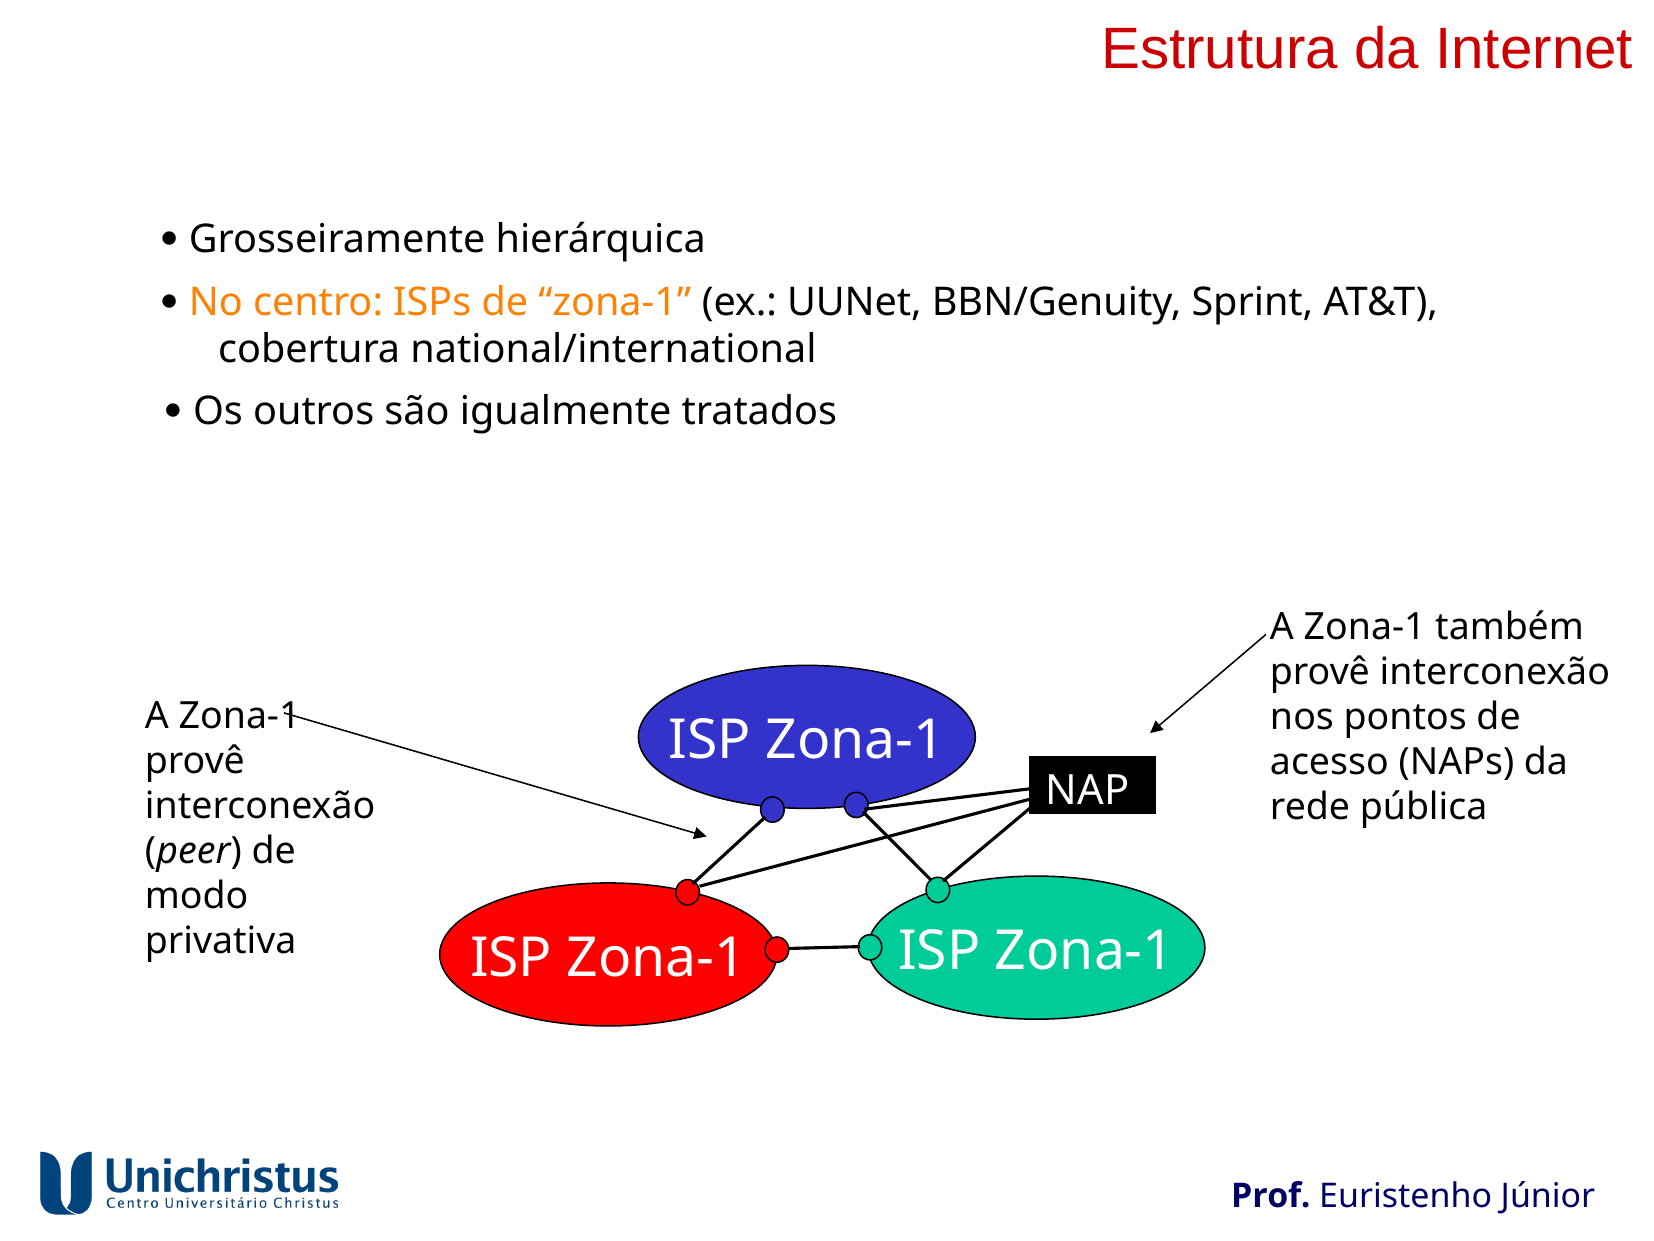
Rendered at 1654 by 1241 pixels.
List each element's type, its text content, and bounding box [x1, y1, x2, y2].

text_box A Zona-1 também provê interconexão nos pontos de acesso (NAPs) da rede pública [1255, 594, 1653, 835]
text_box [1145, 756, 1156, 813]
text_box Prof. Euristenho Júnior [1216, 1163, 1654, 1224]
text_box ISP Zona-1 [439, 882, 776, 1026]
text_box [765, 936, 789, 963]
picture [35, 1148, 343, 1217]
text_box Estrutura da Internet: rede de redes [127, 41, 1654, 152]
text_box ISP Zona-1 [870, 876, 1205, 1020]
text_box Estrutura da Internet [1086, 8, 1654, 95]
list  Grosseiramente hierárquica  No centro: ISPs de “zona-1” (ex.: UUNet, BBN/Genuity, Sprint, AT&T), cobertura national/international  Os outros são igualmente tratados [76, 205, 1603, 497]
text_box NAP [1030, 755, 1145, 822]
text_box [760, 796, 785, 823]
text_box A Zona-1 provê interconexão (peer) de modo privativa [130, 683, 414, 970]
text_box [675, 879, 700, 905]
text_box [844, 792, 869, 818]
text_box ISP Zona-1 [638, 665, 976, 809]
